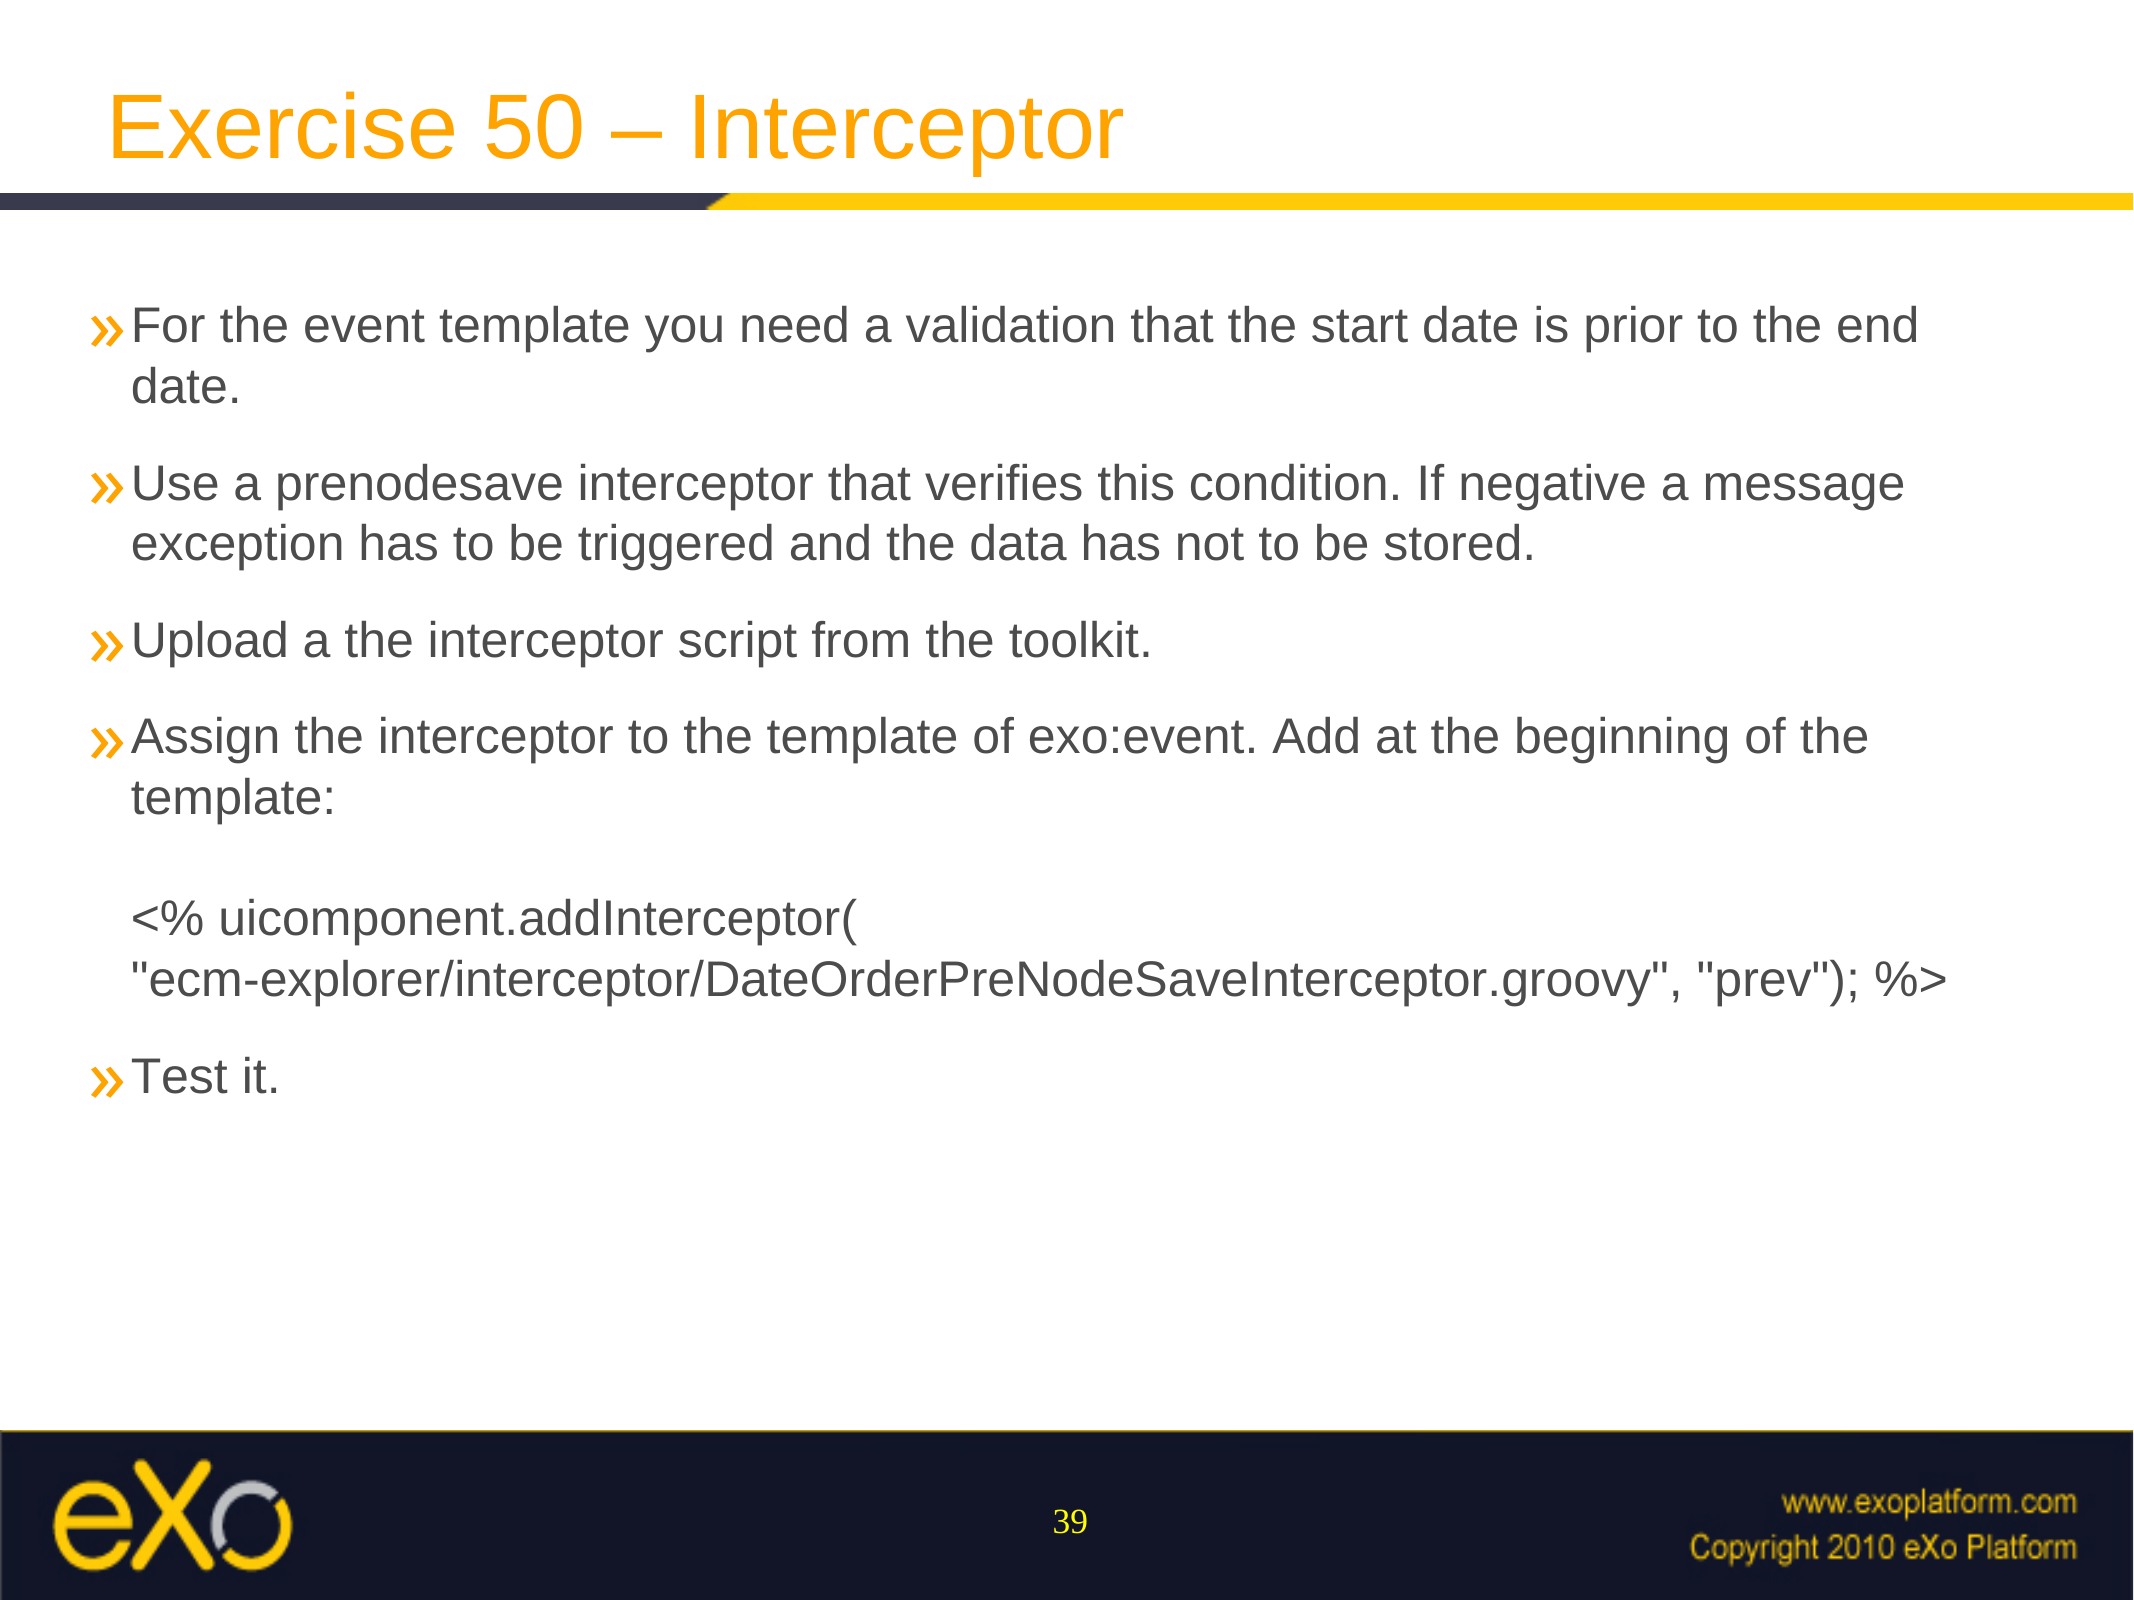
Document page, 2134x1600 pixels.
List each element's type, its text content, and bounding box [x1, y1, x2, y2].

picture [0, 1430, 2134, 1600]
text_box Exercise 50 – Interceptor [106, 63, 2027, 194]
picture [0, 193, 2134, 210]
text_box For the event template you need a validation that the start date is prior to the end date. Use a prenodesave interceptor that verifies this condition. If negative a message exception has to be triggered and the data has not to be stored. Upload a the interceptor script from the toolkit. Assign the interceptor to the template of exo:event. Add at the beginning of the template: <% uicomponent.addInterceptor( "ecm-explorer/interceptor/DateOrderPreNodeSaveInterceptor.groovy", "prev"); %> Test it. [88, 238, 2009, 1388]
